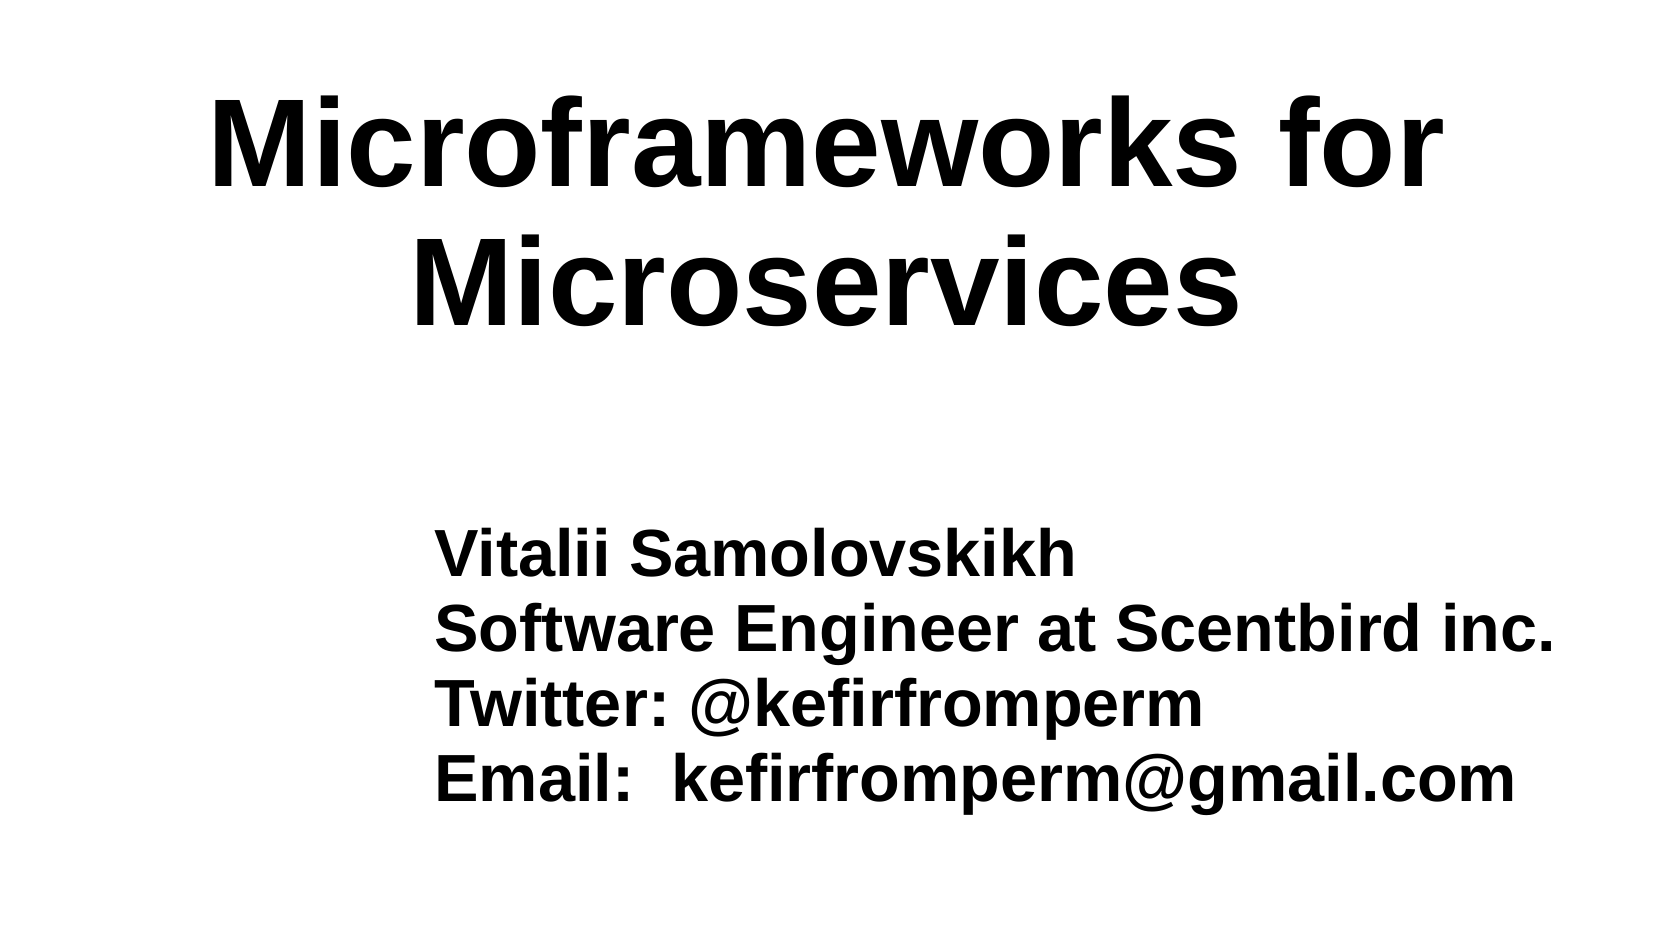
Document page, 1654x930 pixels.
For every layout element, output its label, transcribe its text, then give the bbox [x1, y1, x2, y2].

text_box Vitalii Samolovskikh Software Engineer at Scentbird inc. Twitter: @kefirfromperm Email: kefirfromperm@gmail.com [419, 509, 1590, 825]
title Microframeworks for Microservices [82, 72, 1571, 353]
